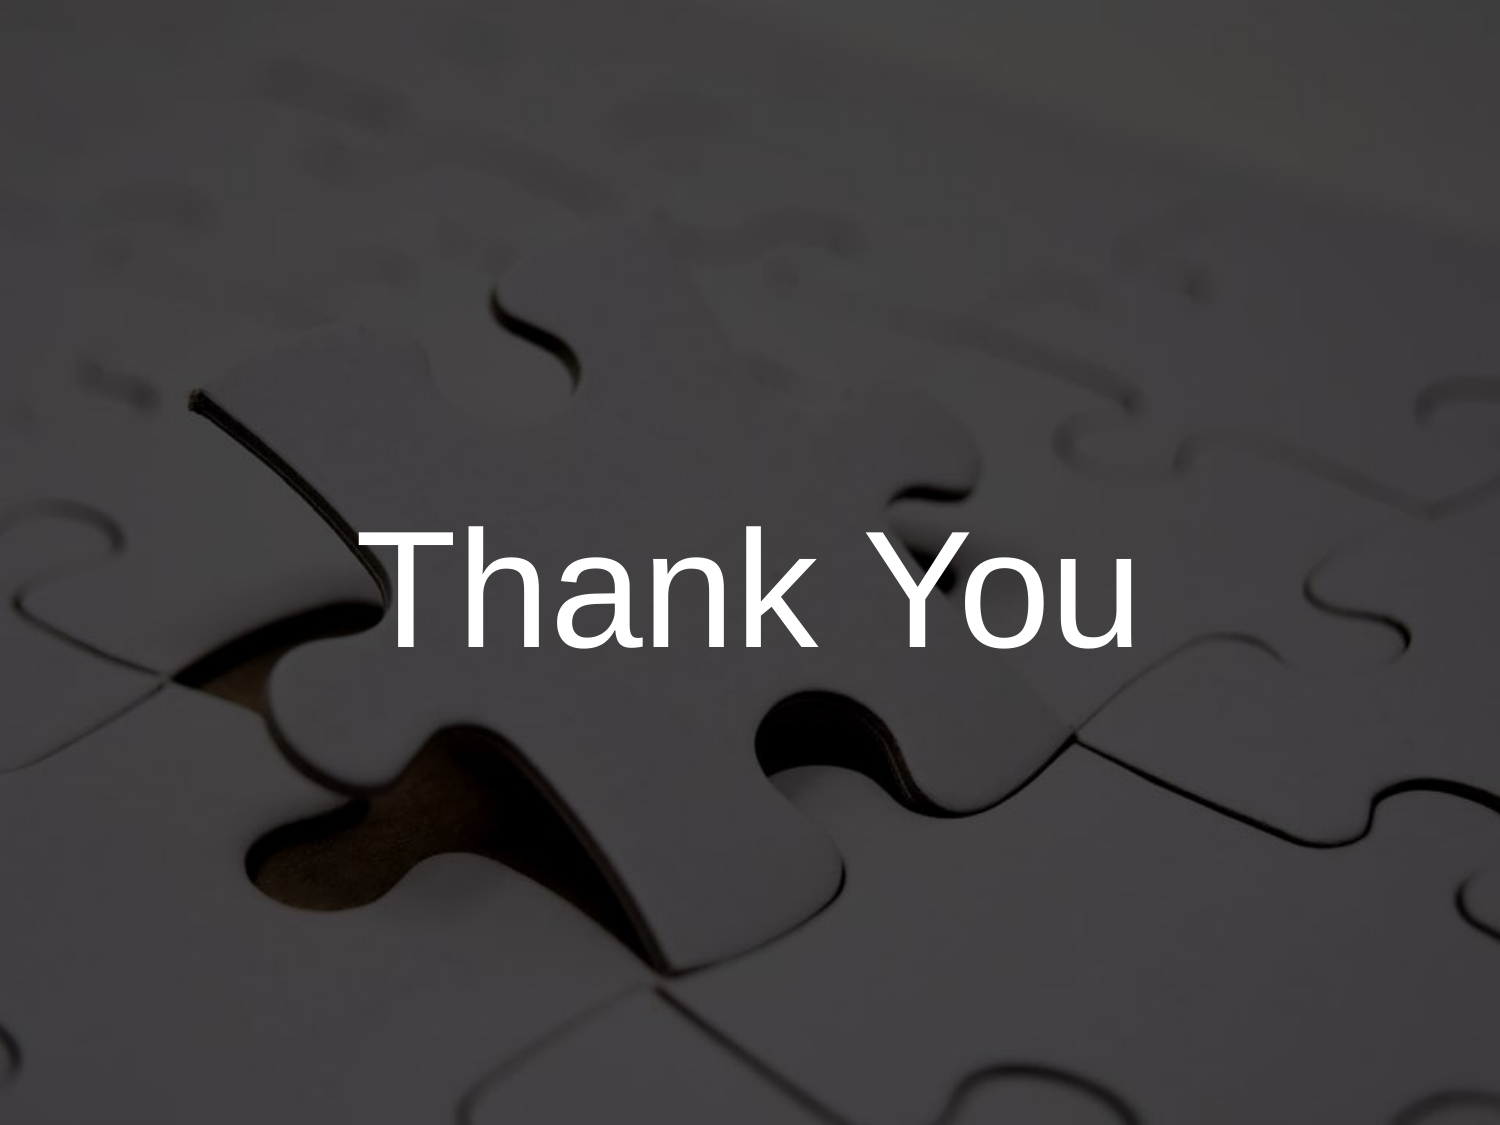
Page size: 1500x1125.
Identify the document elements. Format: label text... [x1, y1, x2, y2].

subtitle Thank You [75, 263, 1425, 916]
picture [0, 0, 1500, 1125]
